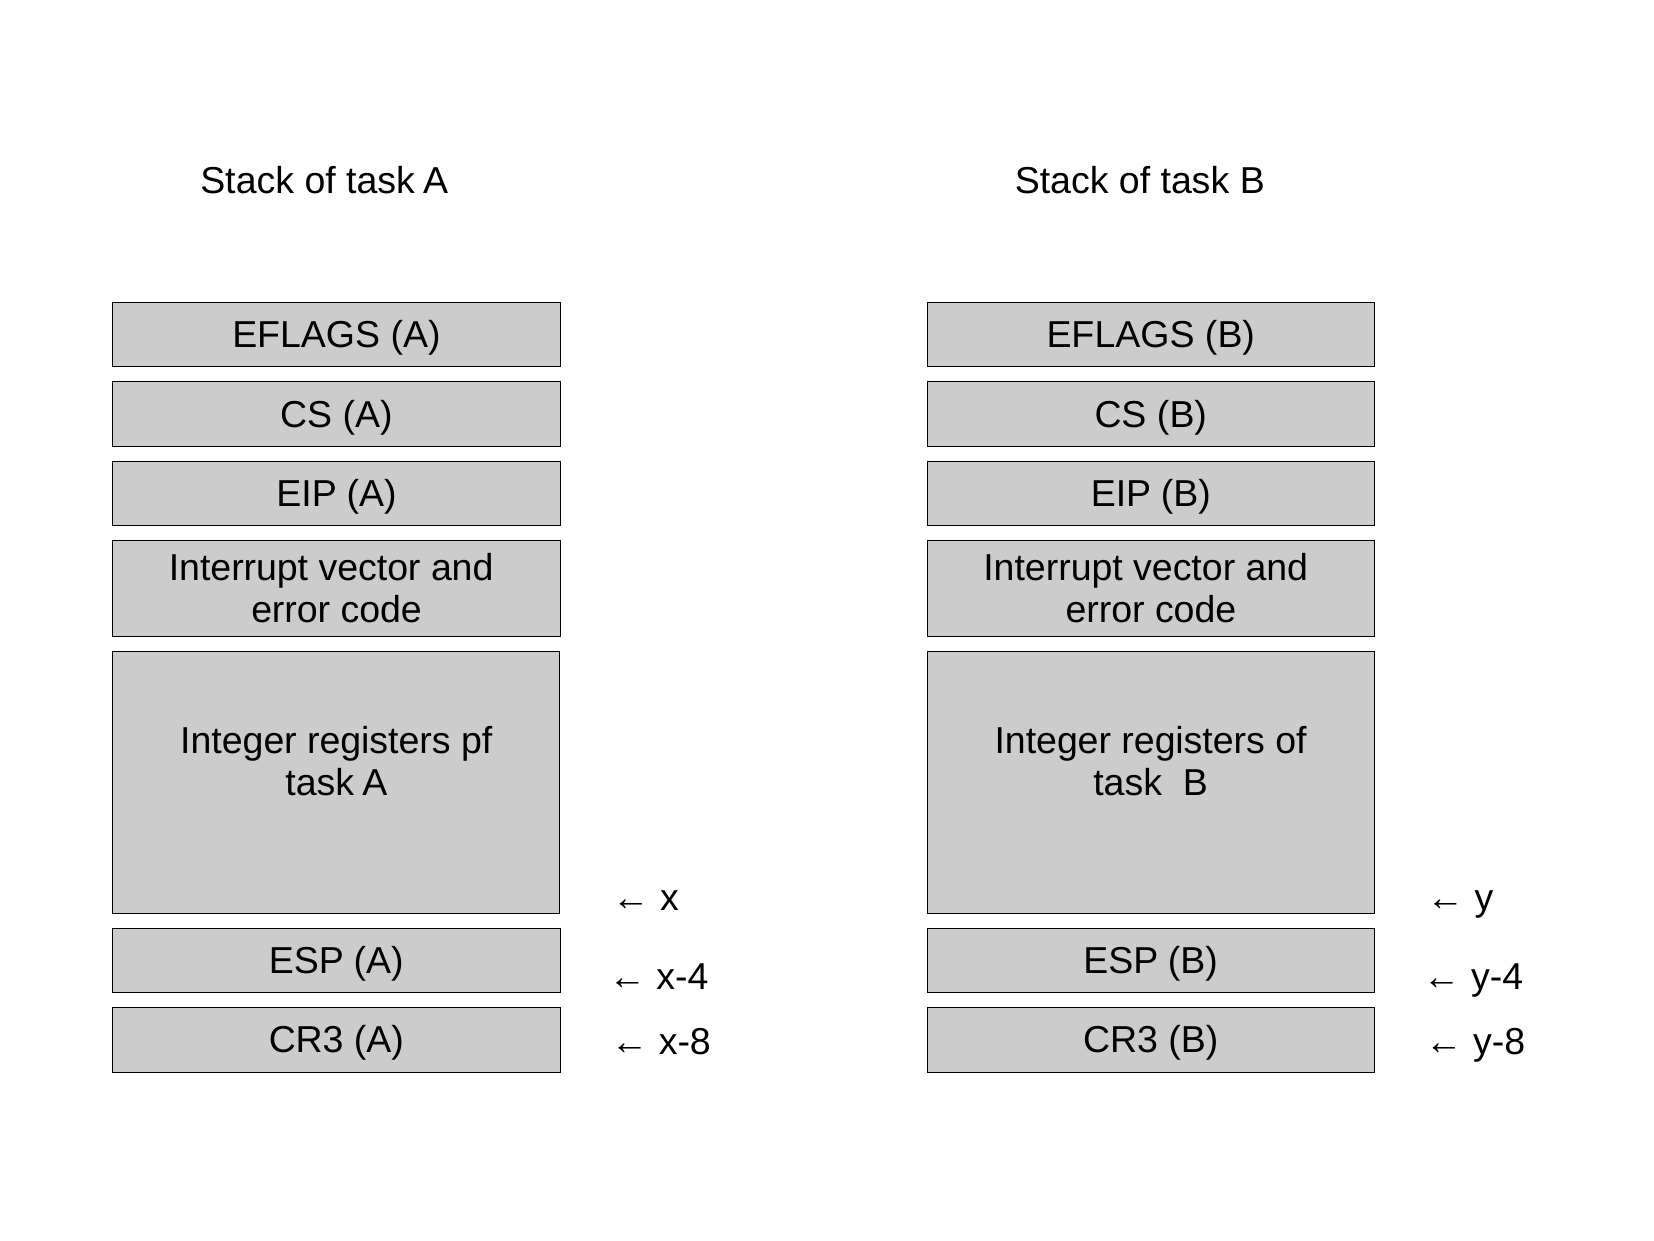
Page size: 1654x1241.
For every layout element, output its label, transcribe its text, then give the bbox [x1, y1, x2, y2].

text_box Interrupt vector and error code [927, 540, 1375, 637]
text_box Interrupt vector and error code [112, 540, 561, 637]
text_box EIP (B) [927, 461, 1375, 526]
text_box Integer registers pf task A [112, 651, 560, 914]
text_box Stack of task B [1000, 152, 1467, 210]
text_box ← x-4 [593, 948, 747, 1006]
text_box EFLAGS (B) [927, 302, 1375, 367]
text_box ESP (B) [927, 928, 1375, 993]
text_box CR3 (B) [927, 1007, 1375, 1073]
text_box ← y-4 [1408, 948, 1561, 1006]
text_box ← x [597, 869, 751, 927]
text_box EIP (A) [112, 461, 561, 526]
text_box CS (B) [927, 381, 1375, 447]
text_box Integer registers of task B [927, 651, 1375, 914]
text_box EFLAGS (A) [112, 302, 561, 367]
text_box ← y-8 [1410, 1012, 1564, 1070]
text_box ← y [1411, 869, 1565, 927]
text_box ESP (A) [112, 928, 561, 993]
text_box ← x-8 [595, 1012, 749, 1070]
text_box CR3 (A) [112, 1007, 561, 1073]
text_box CS (A) [112, 381, 561, 447]
text_box Stack of task A [185, 152, 653, 210]
